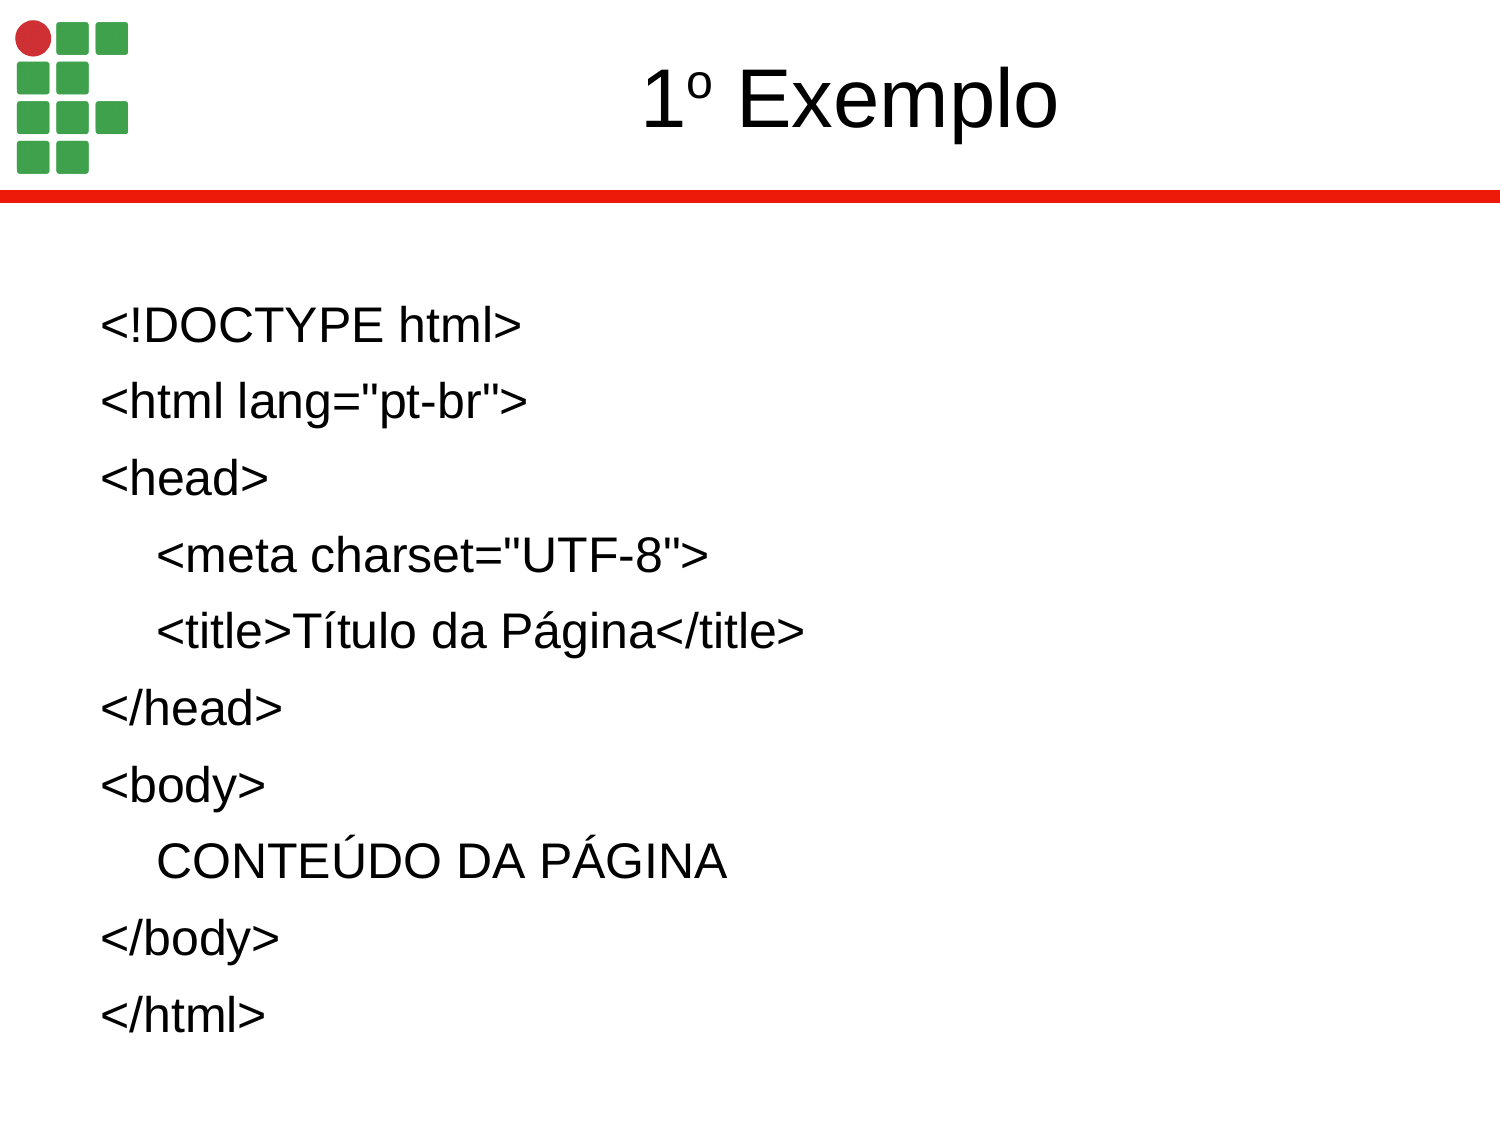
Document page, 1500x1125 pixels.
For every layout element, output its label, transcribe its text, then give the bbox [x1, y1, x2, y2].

picture [14, 16, 130, 178]
list <!DOCTYPE html> <html lang="pt-br"> <head> <meta charset="UTF-8"> <title>Título da Página</title> </head> <body> CONTEÚDO DA PÁGINA </body> </html> [29, 207, 1471, 1087]
title 1o Exemplo [230, 0, 1471, 202]
